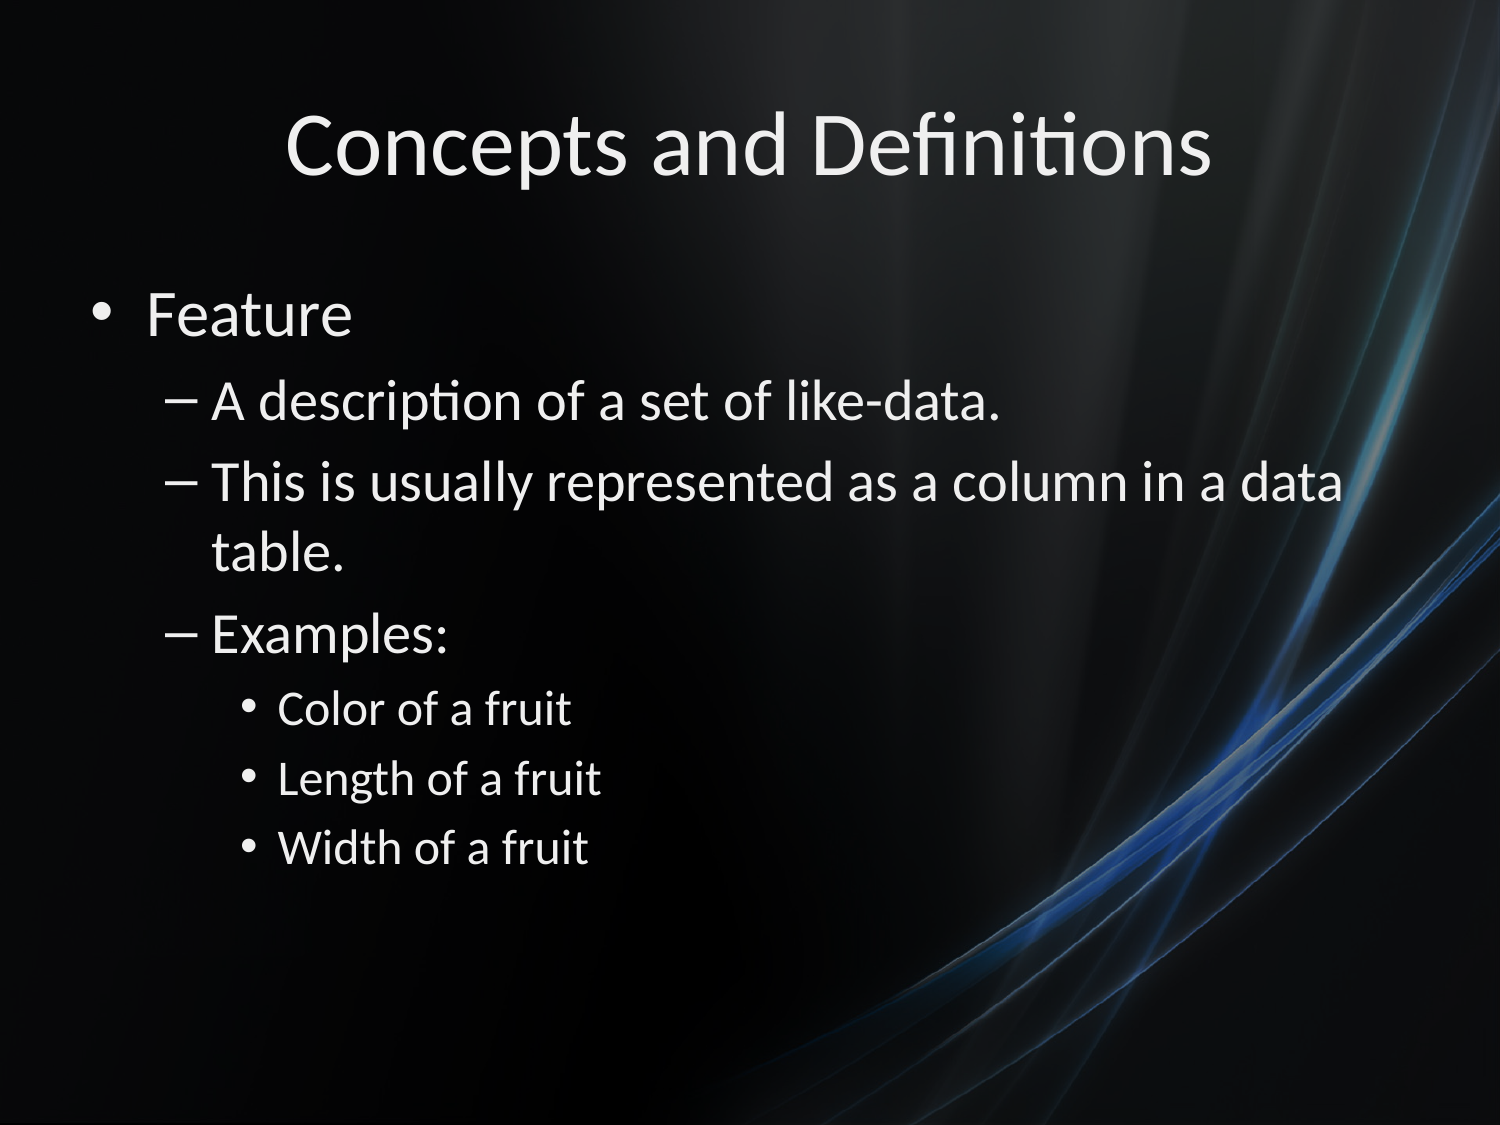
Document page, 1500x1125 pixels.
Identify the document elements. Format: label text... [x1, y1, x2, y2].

list Feature A description of a set of like-data. This is usually represented as a column in a data table. Examples: Color of a fruit Length of a fruit Width of a fruit [75, 262, 1425, 1005]
title Concepts and Definitions [75, 45, 1425, 233]
picture [0, 0, 1500, 1125]
